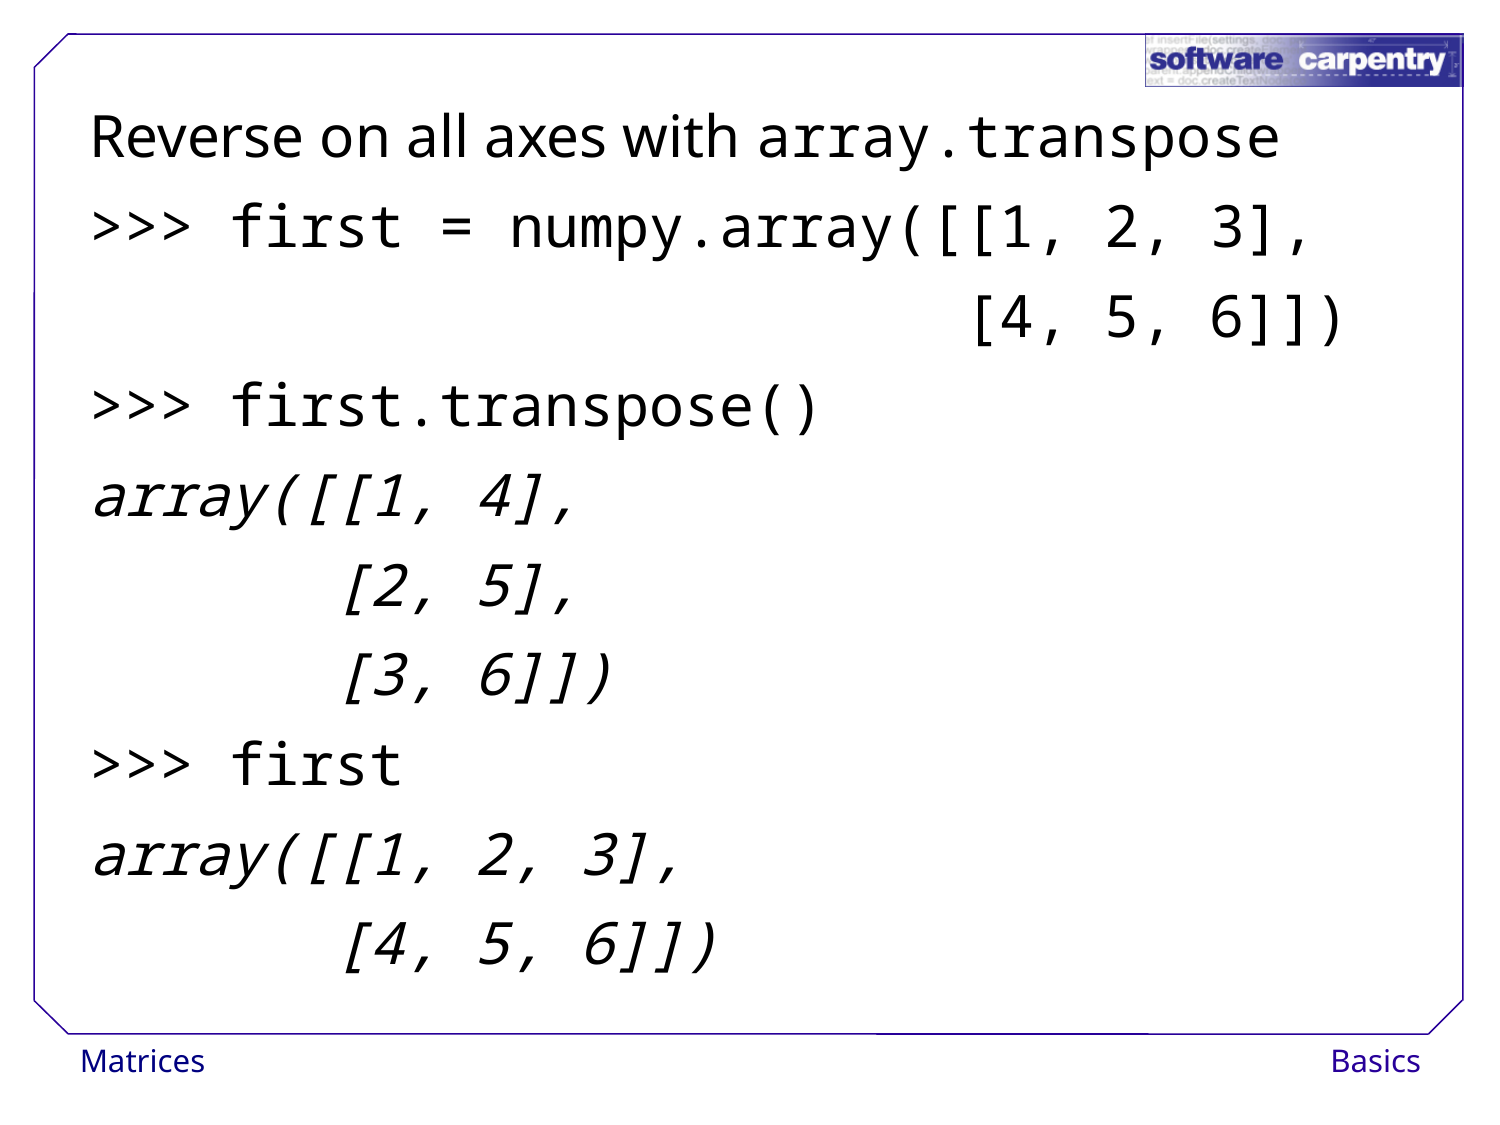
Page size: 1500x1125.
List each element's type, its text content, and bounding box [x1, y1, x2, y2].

list Reverse on all axes with array.transpose >>> first = numpy.array([[1, 2, 3], [4, 5, 6]]) >>> first.transpose() array([[1, 4], [2, 5], [3, 6]]) >>> first array([[1, 2, 3], [4, 5, 6]]) [75, 99, 1426, 1013]
picture [1145, 33, 1464, 87]
